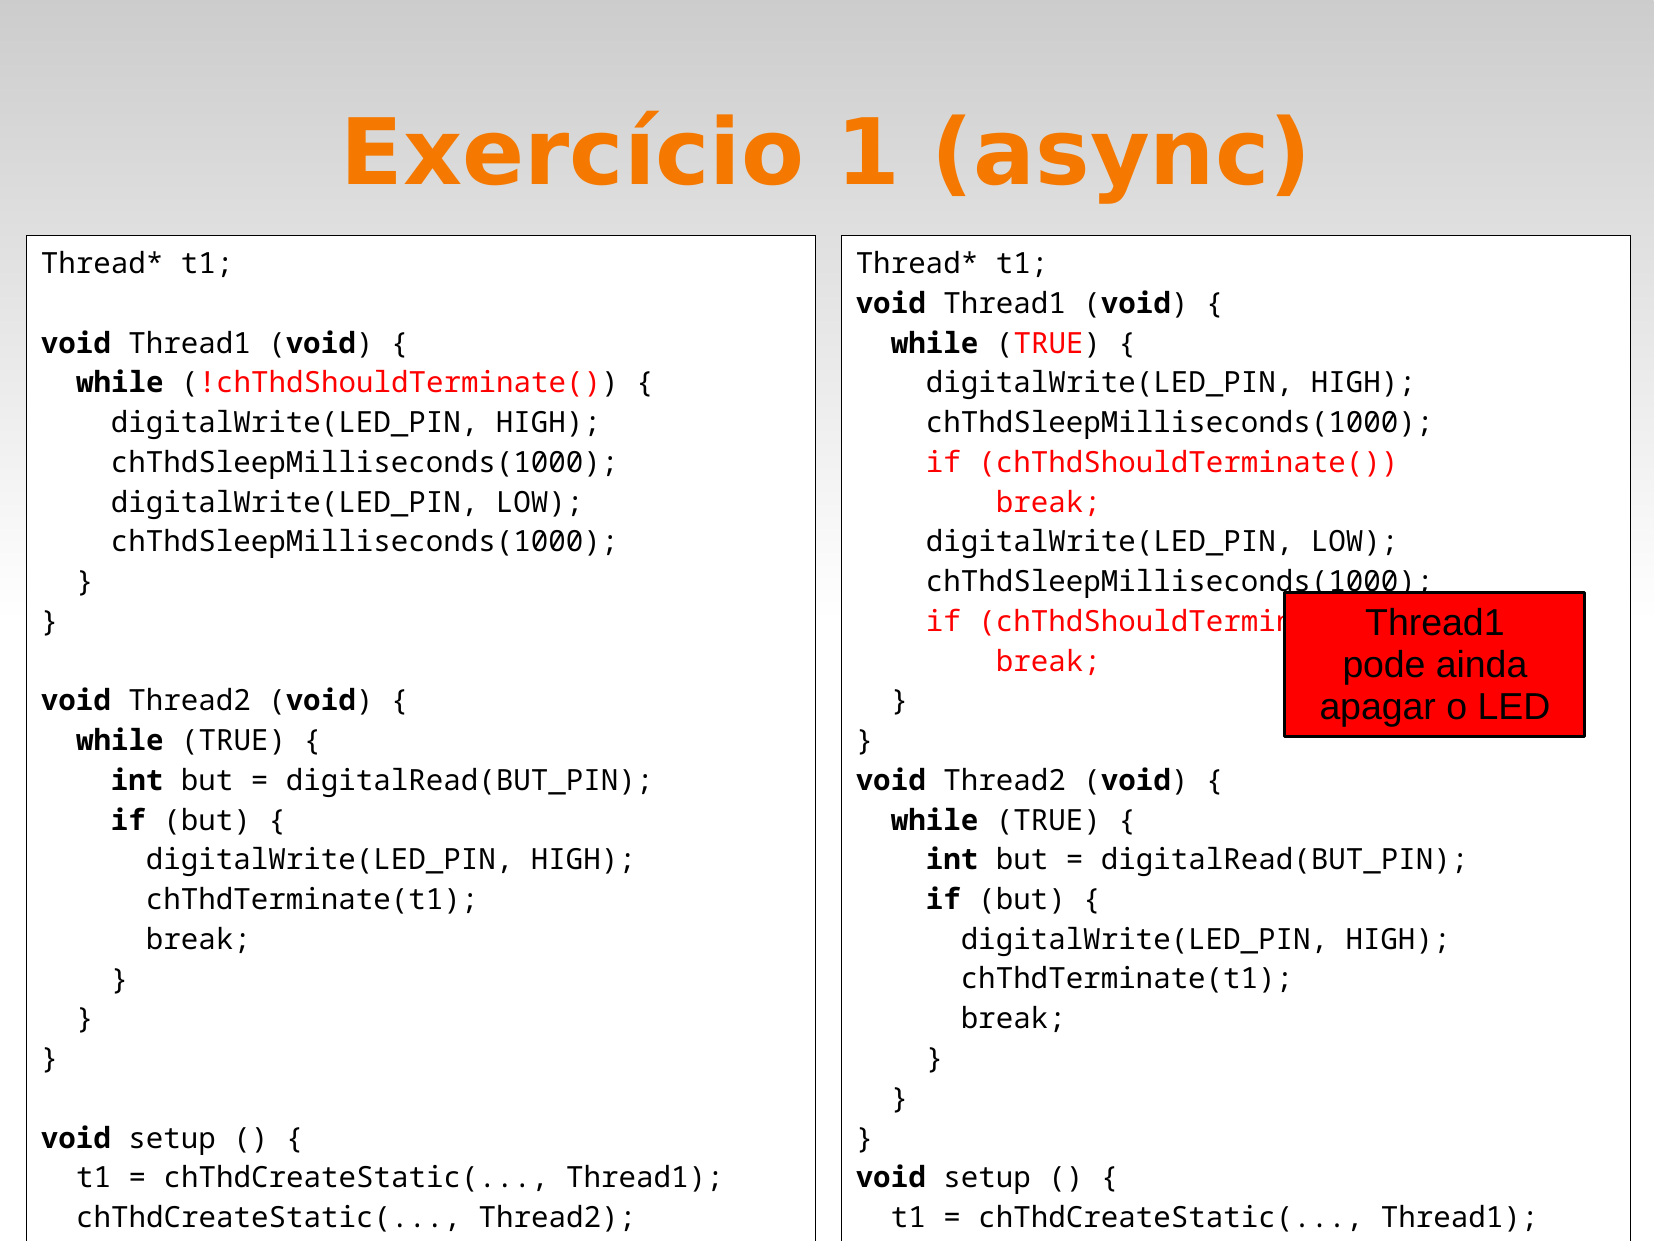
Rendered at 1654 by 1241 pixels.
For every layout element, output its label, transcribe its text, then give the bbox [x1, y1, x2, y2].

text_box Thread1 pode ainda apagar o LED [1284, 592, 1585, 737]
title Exercício 1 (async) [82, 49, 1571, 257]
text_box Thread* t1; void Thread1 (void) { while (!chThdShouldTerminate()) { digitalWrite(LED_PIN, HIGH); chThdSleepMilliseconds(1000); digitalWrite(LED_PIN, LOW); chThdSleepMilliseconds(1000); } } void Thread2 (void) { while (TRUE) { int but = digitalRead(BUT_PIN); if (but) { digitalWrite(LED_PIN, HIGH); chThdTerminate(t1); break; } } } void setup () { t1 = chThdCreateStatic(..., Thread1); chThdCreateStatic(..., Thread2); } [26, 235, 816, 1143]
text_box Thread* t1; void Thread1 (void) { while (TRUE) { digitalWrite(LED_PIN, HIGH); chThdSleepMilliseconds(1000); if (chThdShouldTerminate()) break; digitalWrite(LED_PIN, LOW); chThdSleepMilliseconds(1000); if (chThdShouldTerminate()) break; } } void Thread2 (void) { while (TRUE) { int but = digitalRead(BUT_PIN); if (but) { digitalWrite(LED_PIN, HIGH); chThdTerminate(t1); break; } } } void setup () { t1 = chThdCreateStatic(..., Thread1); chThdCreateStatic(..., Thread2); } [841, 235, 1631, 1176]
